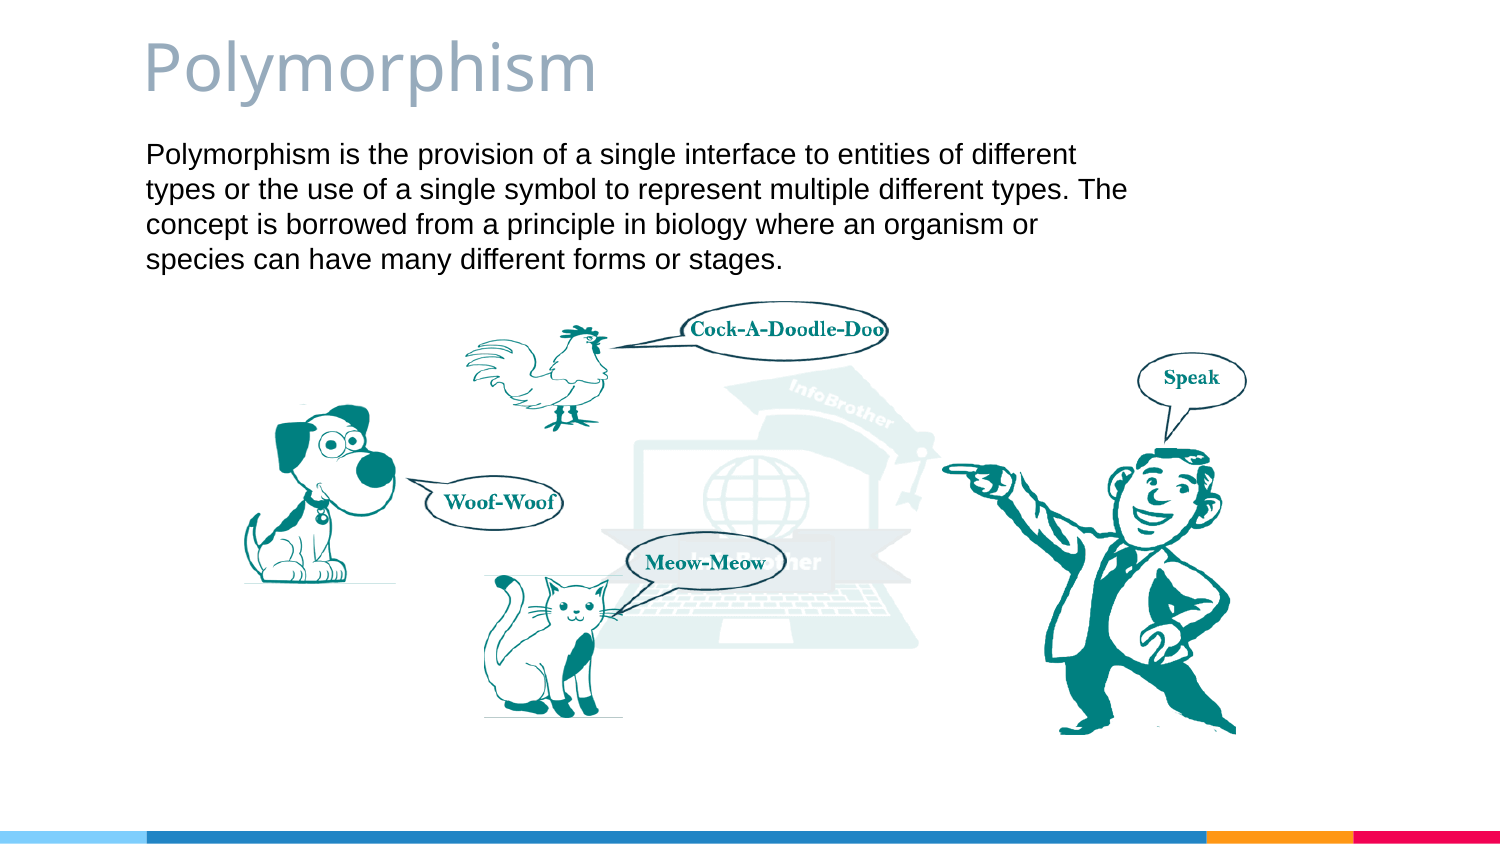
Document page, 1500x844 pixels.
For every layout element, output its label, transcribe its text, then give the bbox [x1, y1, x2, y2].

picture [210, 284, 1276, 736]
title Polymorphism [127, 30, 1189, 121]
list Polymorphism is the provision of a single interface to entities of different types or the use of a single symbol to represent multiple different types. The concept is borrowed from a principle in biology where an organism or species can have many different forms or stages. [75, 135, 1136, 436]
